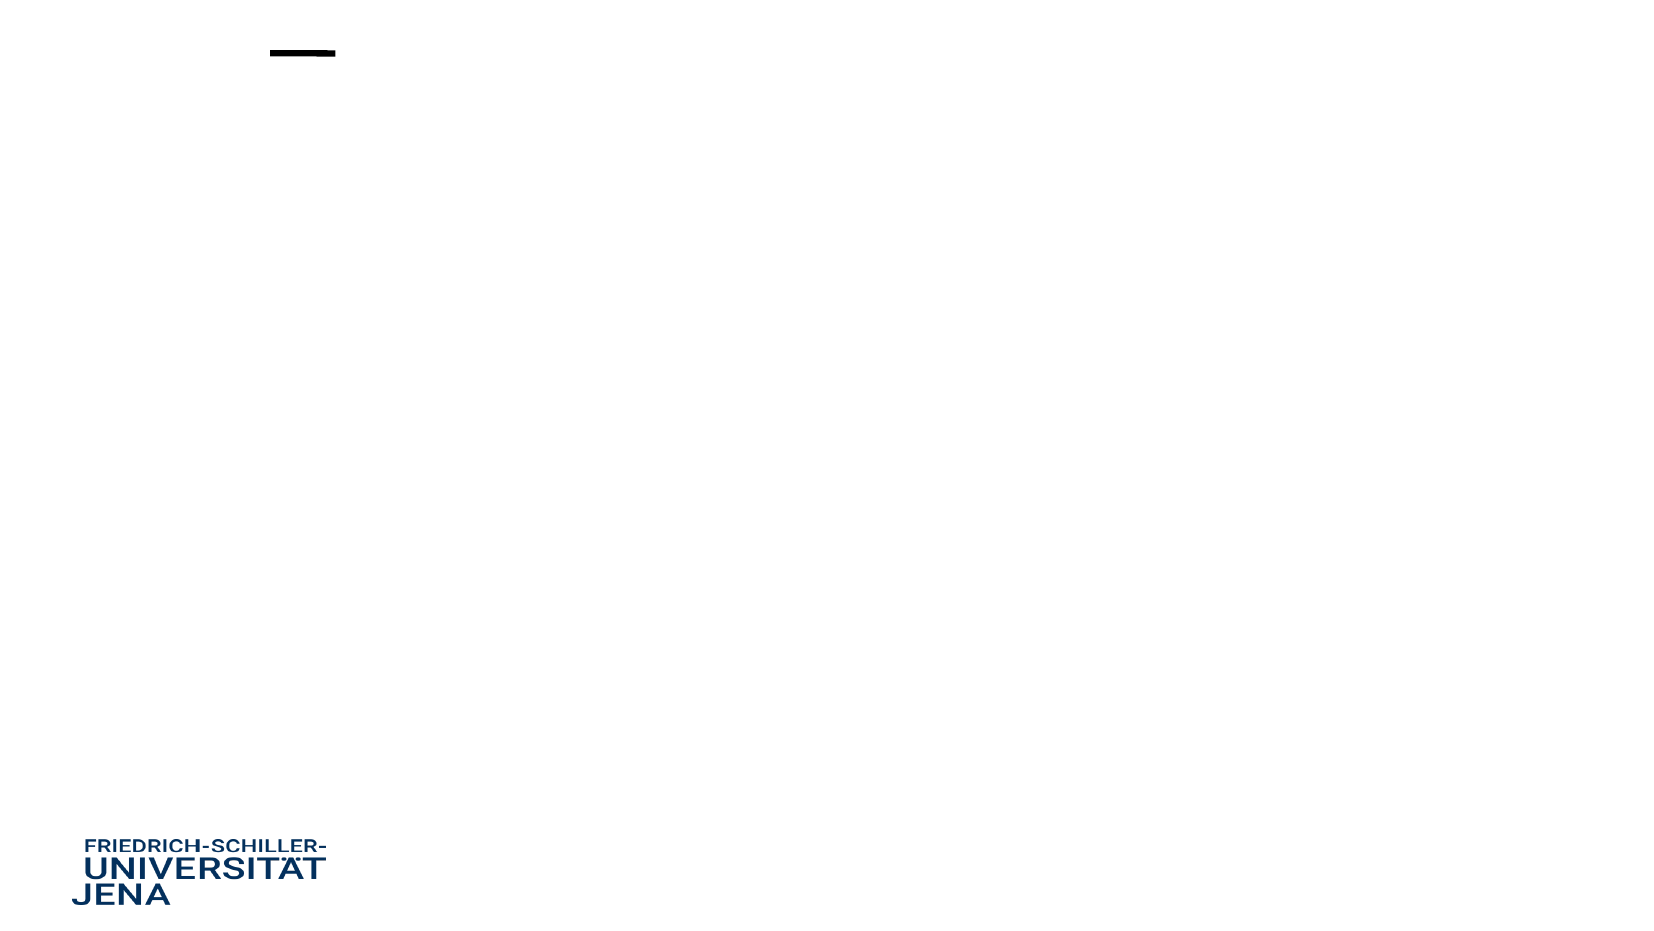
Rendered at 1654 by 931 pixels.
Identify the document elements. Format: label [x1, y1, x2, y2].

picture [72, 839, 326, 905]
